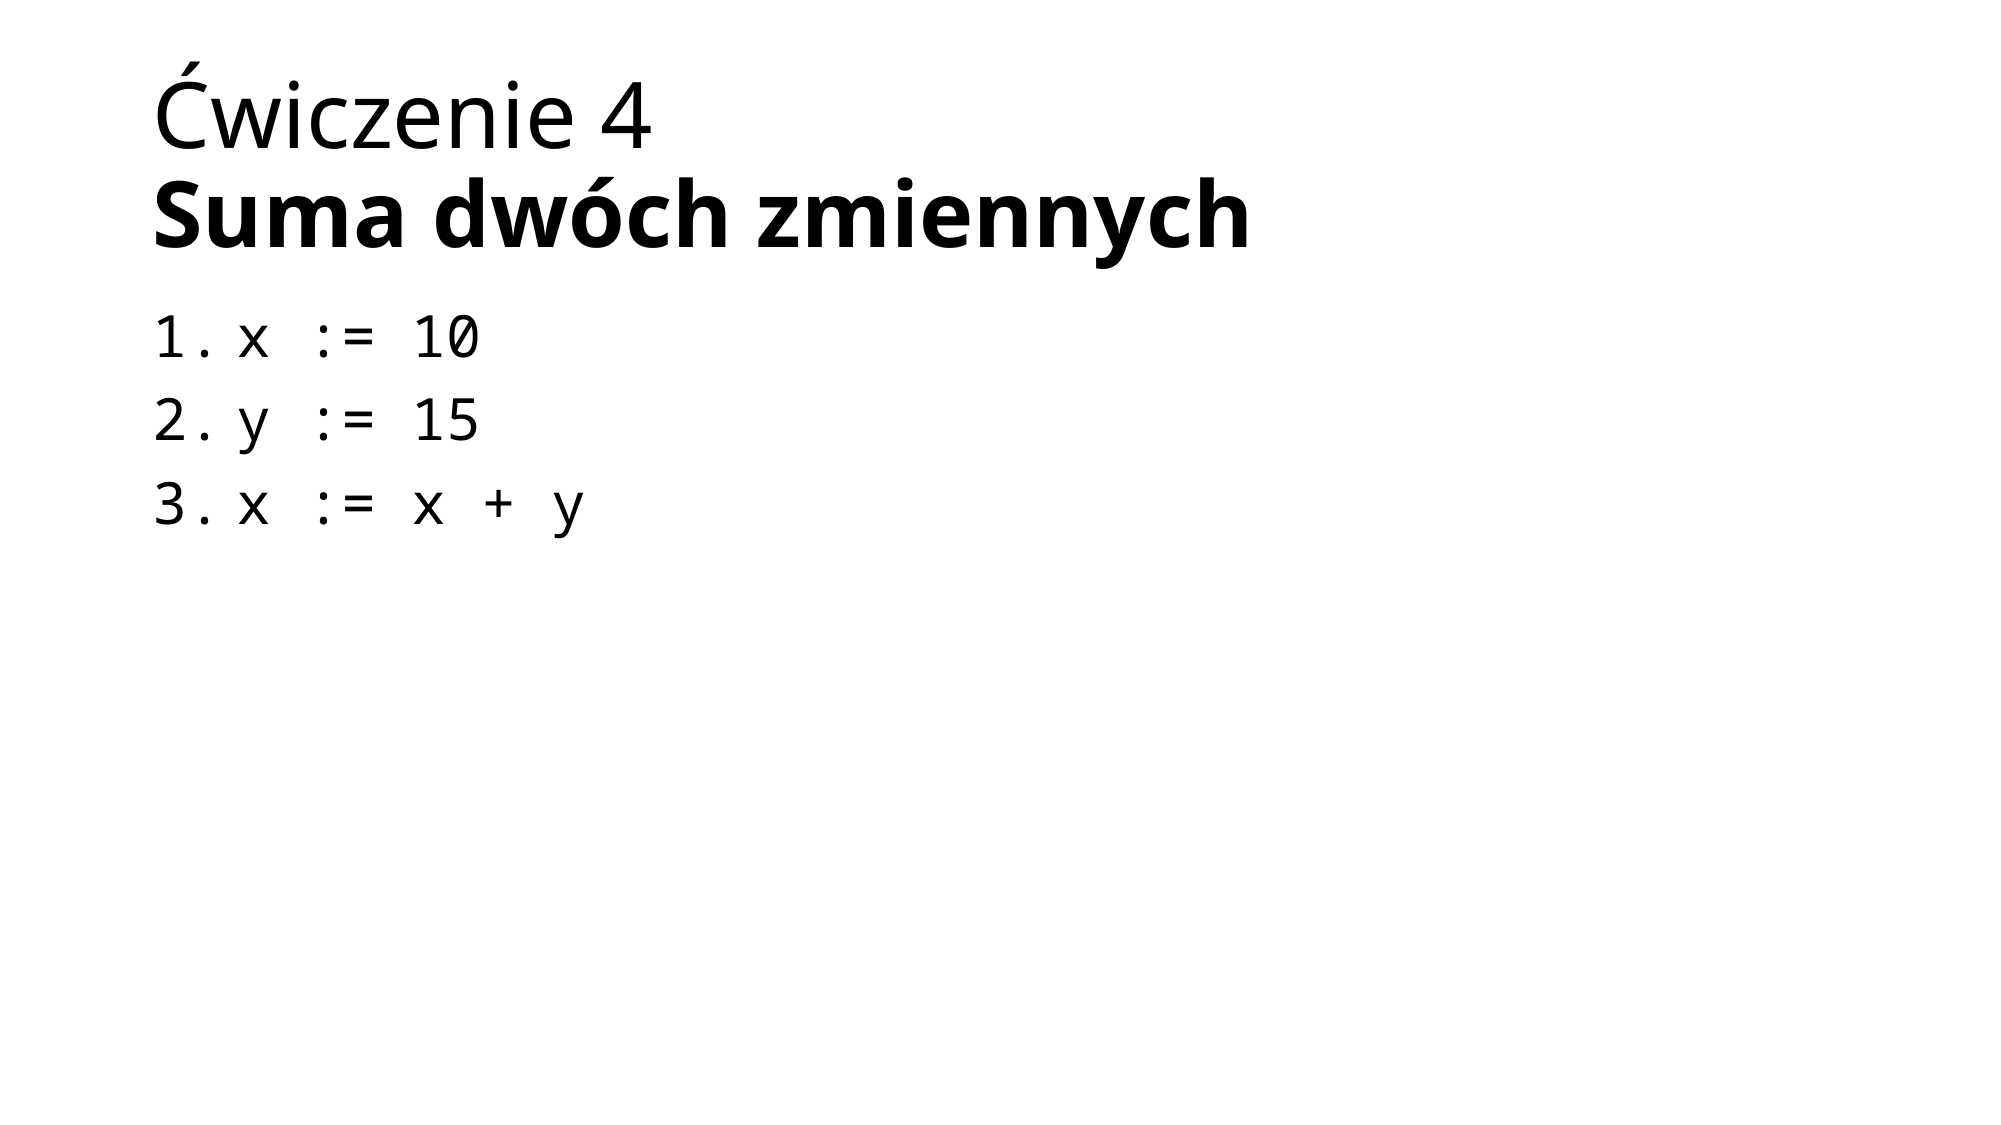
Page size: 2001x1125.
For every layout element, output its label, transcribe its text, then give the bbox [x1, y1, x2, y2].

list x := 10 y := 15 x := x + y [137, 299, 1863, 1014]
title Ćwiczenie 4 Suma dwóch zmiennych [137, 59, 1863, 278]
